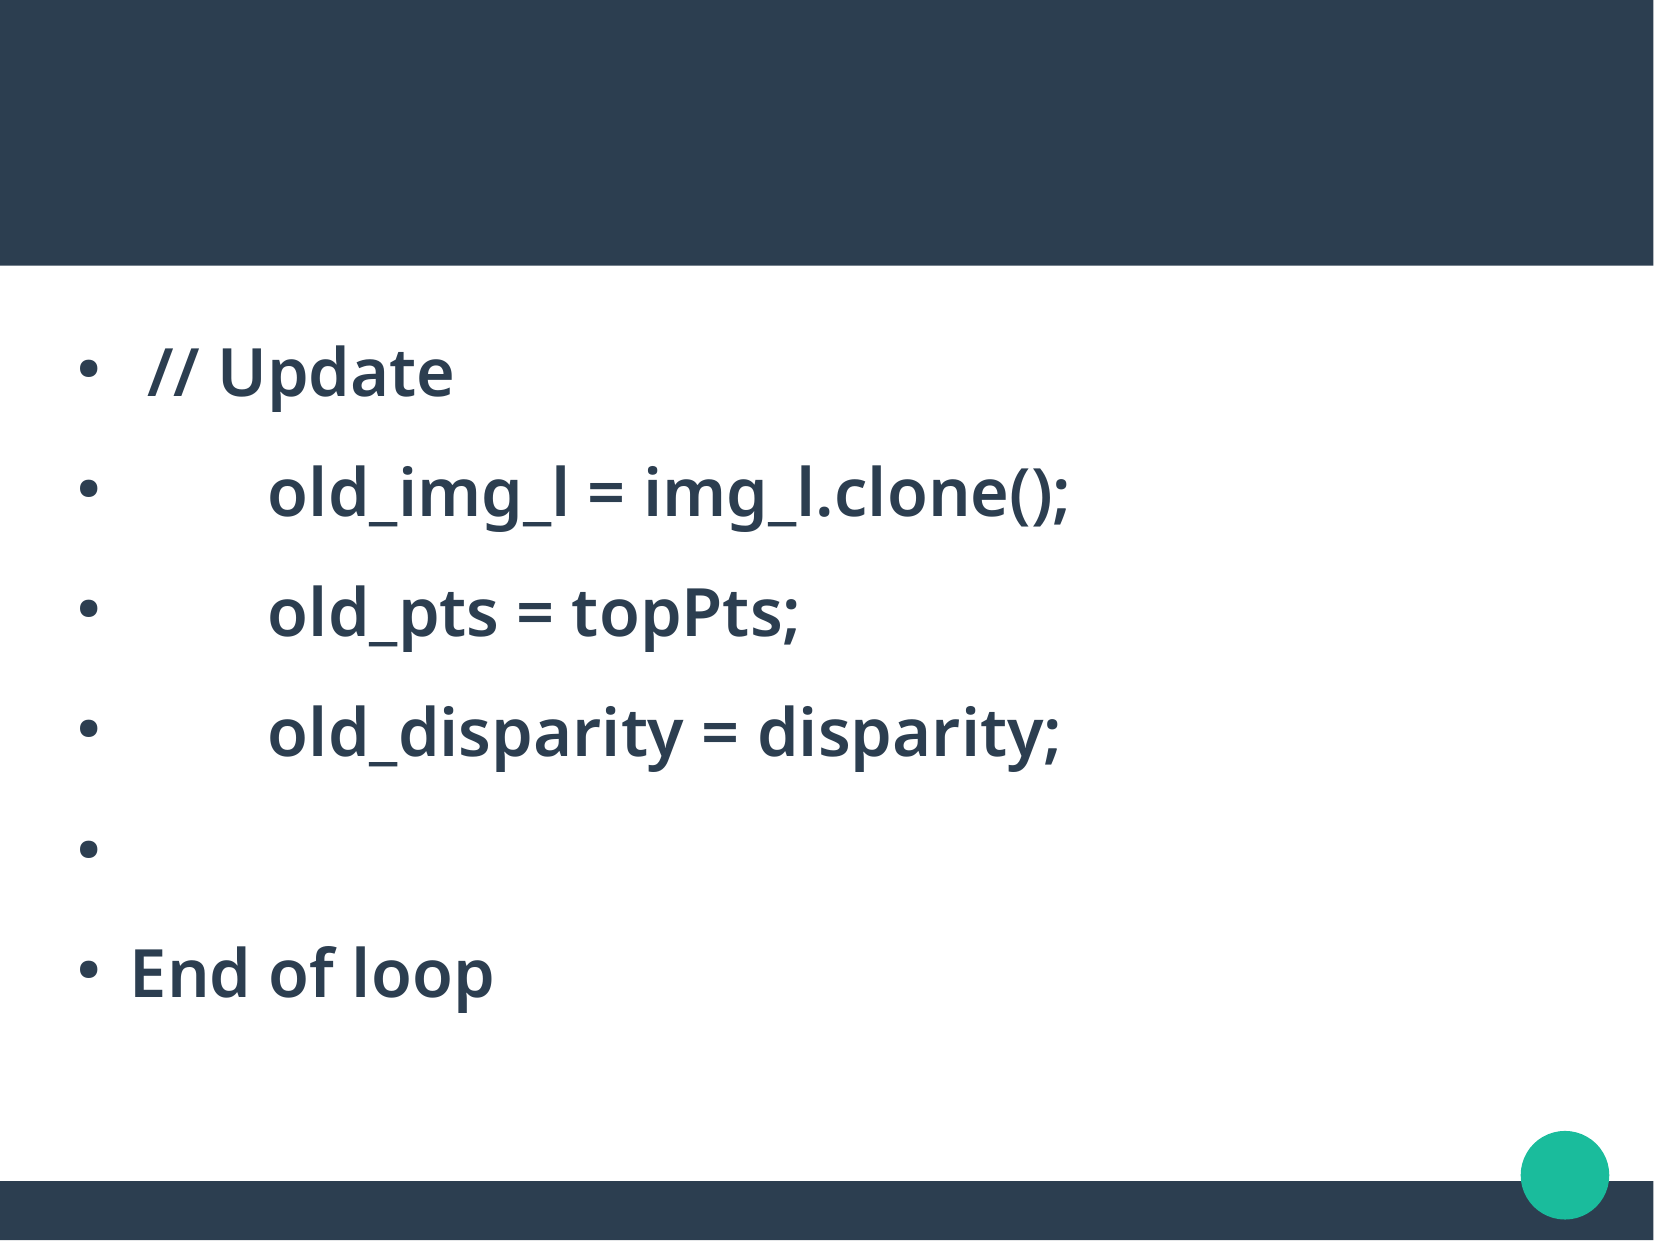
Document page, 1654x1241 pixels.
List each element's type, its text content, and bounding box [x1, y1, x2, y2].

list // Update old_img_l = img_l.clone(); old_pts = topPts; old_disparity = disparity; End of loop [59, 324, 1595, 1152]
